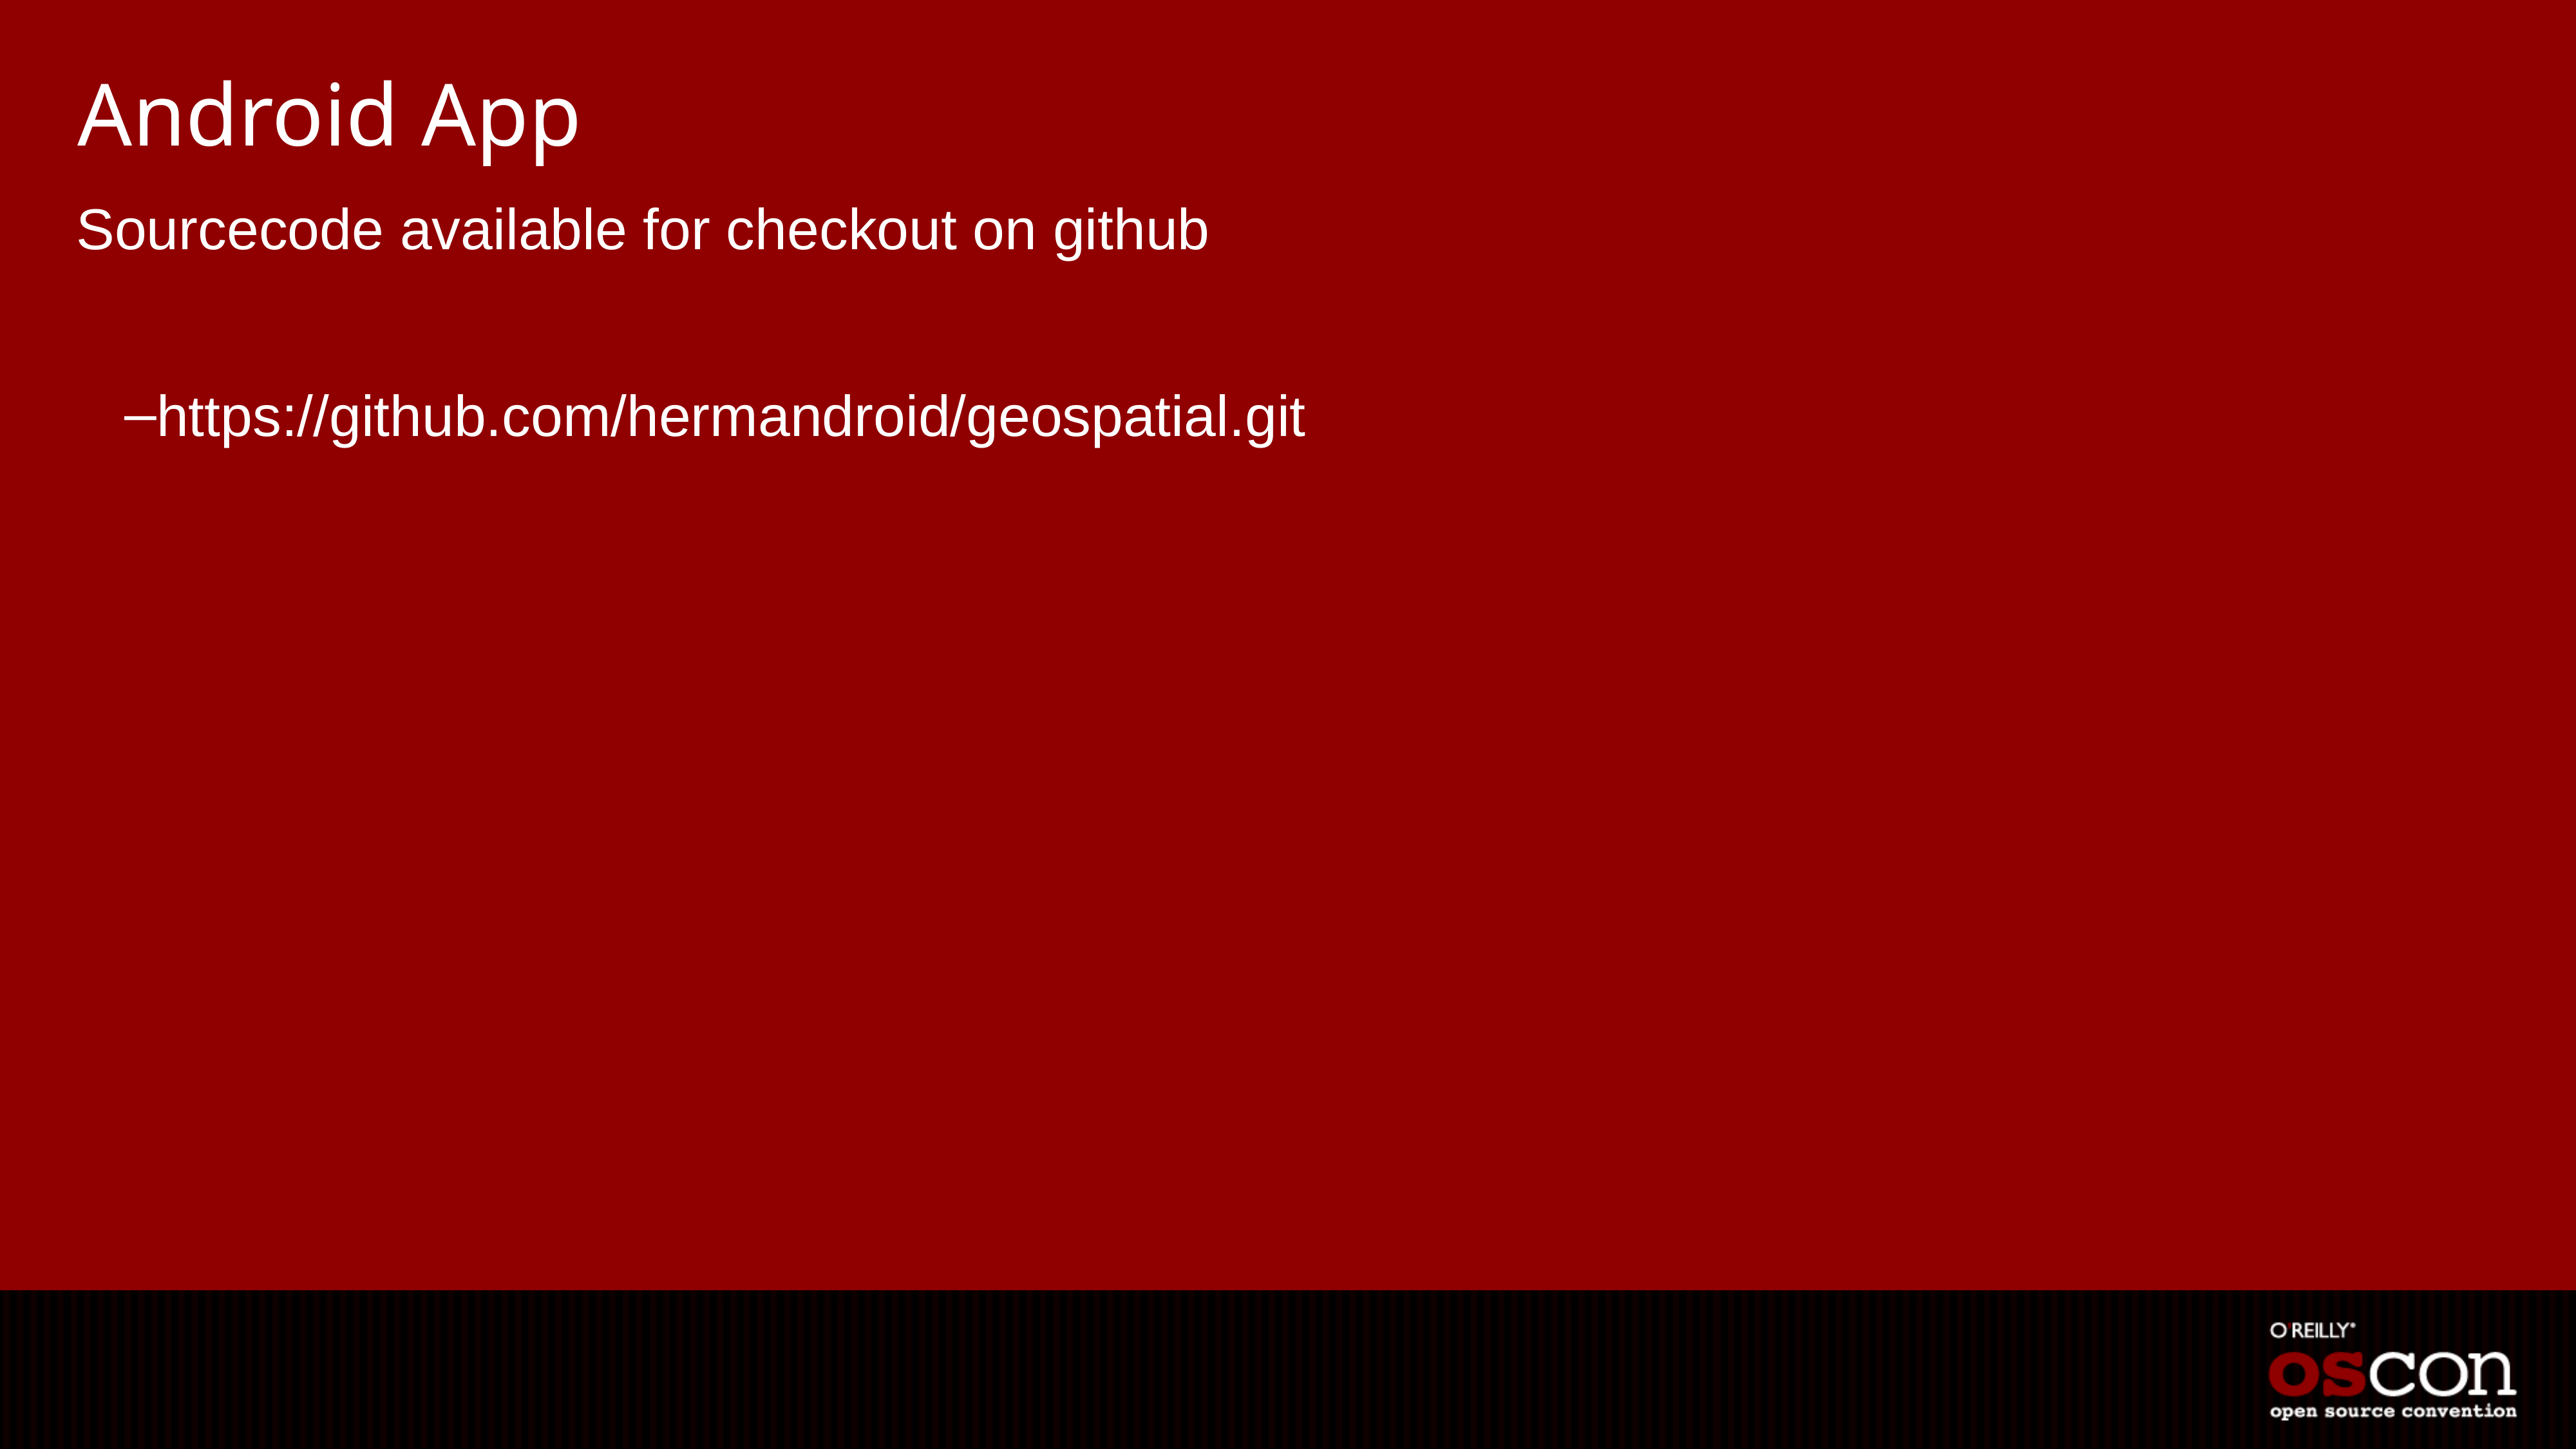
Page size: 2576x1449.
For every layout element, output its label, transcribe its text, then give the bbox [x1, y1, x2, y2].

title Android App [72, 24, 2501, 199]
picture [0, 0, 2576, 1449]
list Sourcecode available for checkout on github https://github.com/hermandroid/geospatial.git [76, 191, 2488, 1449]
